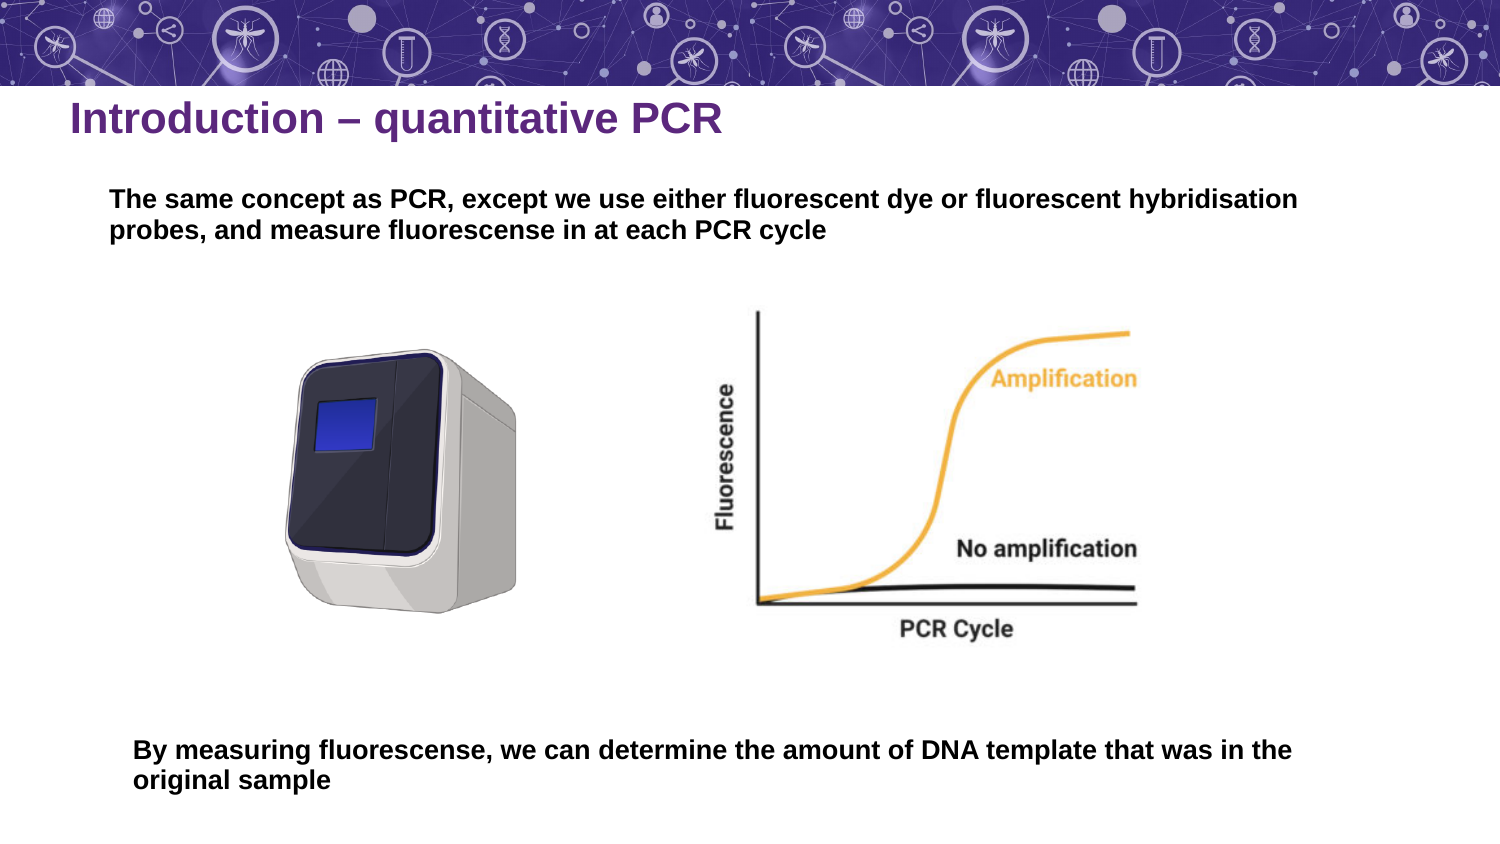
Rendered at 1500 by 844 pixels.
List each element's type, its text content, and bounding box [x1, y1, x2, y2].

text_box The same concept as PCR, except we use either fluorescent dye or fluorescent hybridisation probes, and measure fluorescense in at each PCR cycle [94, 177, 1382, 253]
picture [674, 295, 1193, 658]
picture [0, 0, 1500, 86]
text_box By measuring fluorescense, we can determine the amount of DNA template that was in the original sample [118, 727, 1406, 804]
title Introduction – quantitative PCR [54, 75, 1118, 151]
picture [271, 342, 539, 626]
